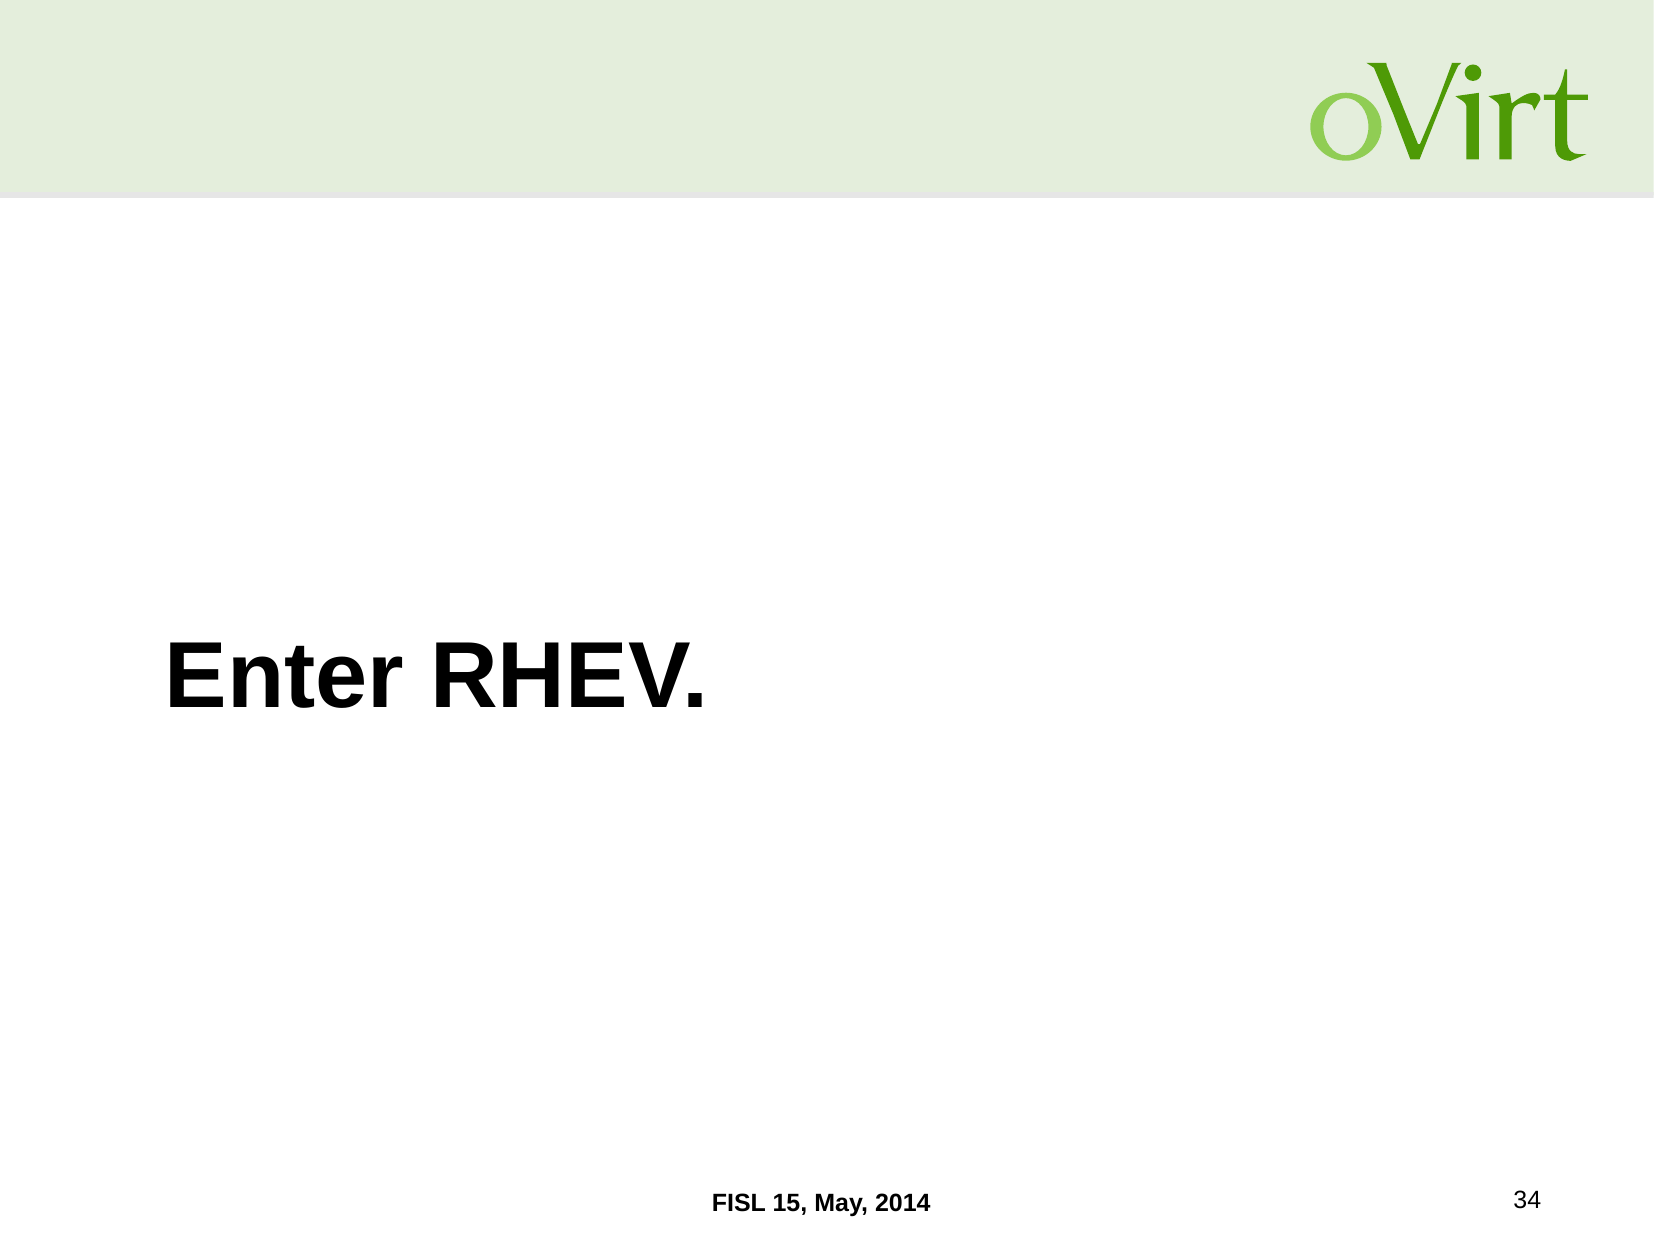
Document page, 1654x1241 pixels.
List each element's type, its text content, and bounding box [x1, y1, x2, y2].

text_box Enter RHEV. [150, 615, 1654, 750]
